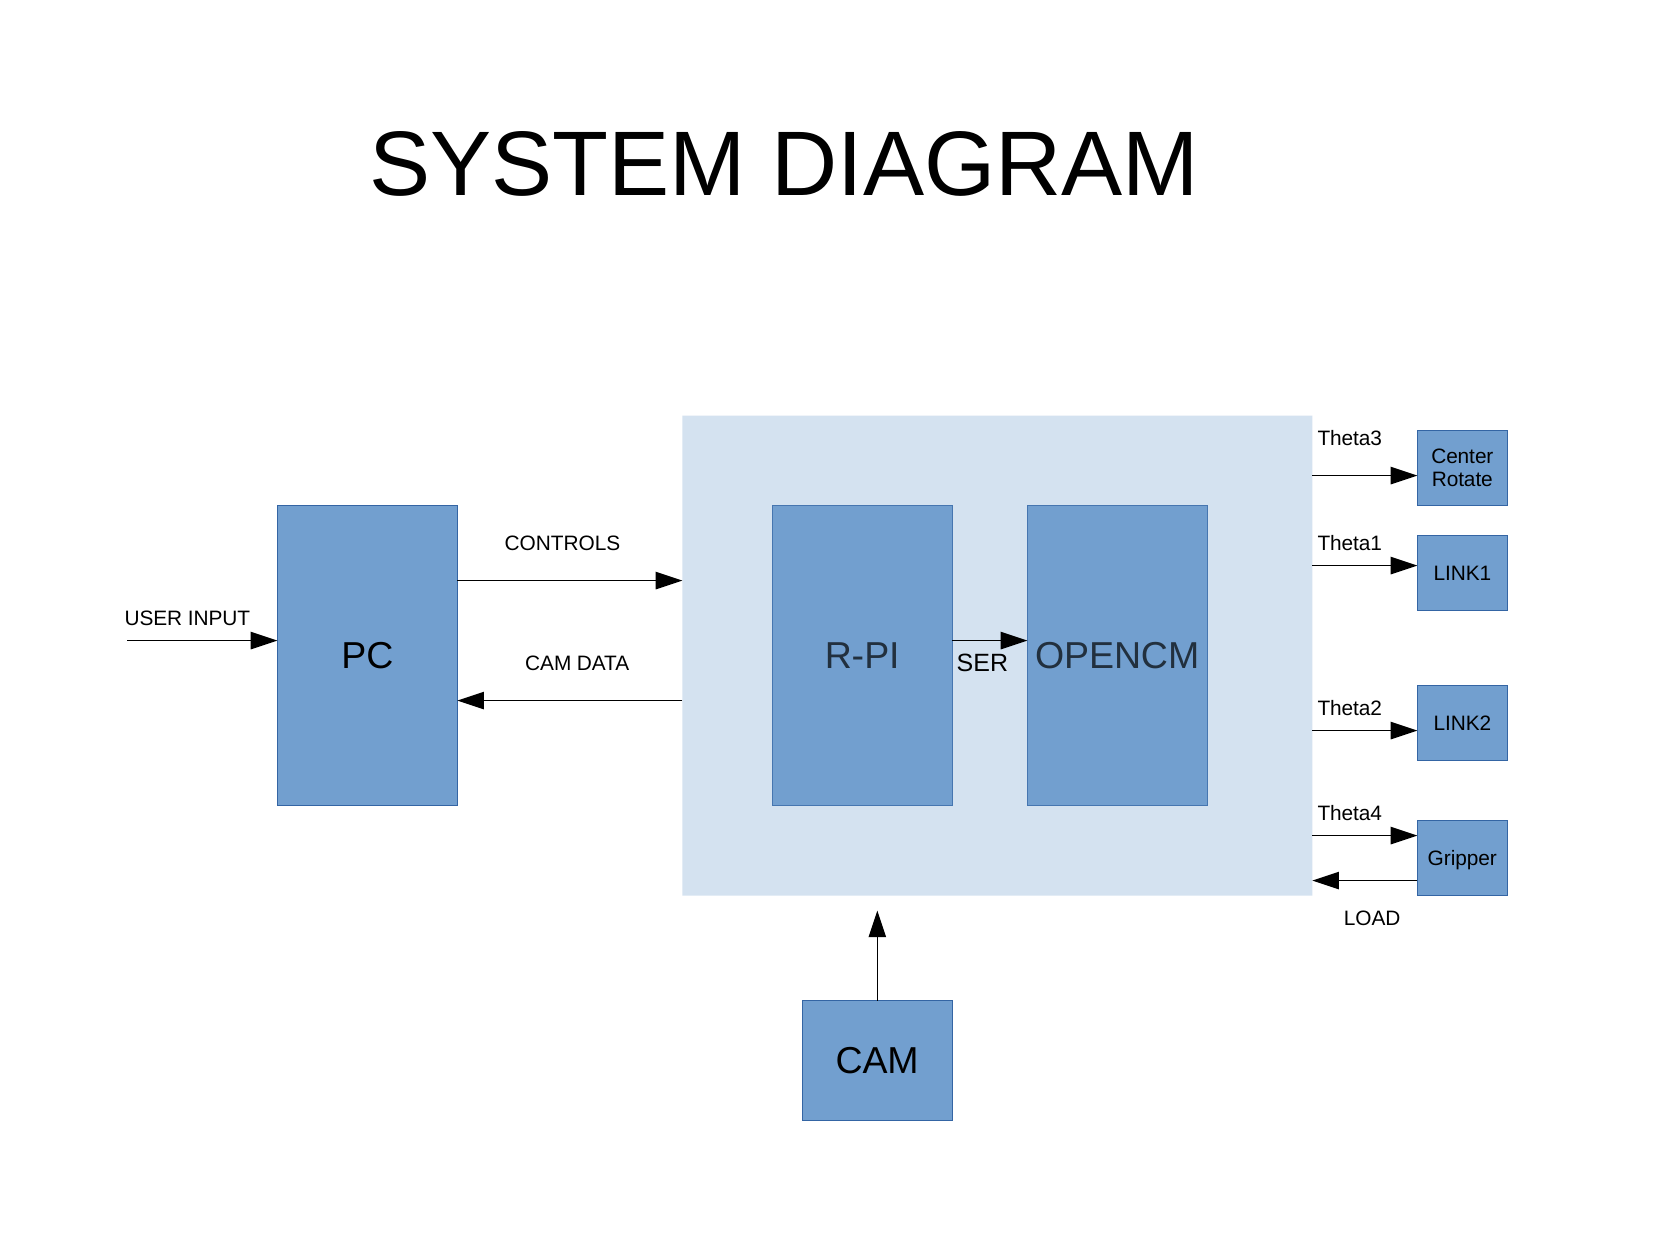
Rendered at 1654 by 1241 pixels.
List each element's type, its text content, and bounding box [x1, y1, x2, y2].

text_box SER [952, 640, 1013, 686]
text_box Theta3 [1312, 415, 1388, 461]
text_box USER INPUT [142, 595, 233, 641]
text_box LINK1 [1417, 535, 1508, 611]
text_box Gripper [1417, 820, 1508, 896]
text_box CAM [802, 1000, 953, 1121]
text_box Center Rotate [1417, 430, 1508, 506]
text_box LINK2 [1417, 685, 1508, 761]
text_box Theta1 [1312, 520, 1388, 566]
text_box CAM DATA [532, 640, 623, 686]
title SYSTEM DIAGRAM [75, 60, 1564, 268]
text_box Theta2 [1312, 685, 1388, 731]
text_box CONTROLS [517, 520, 608, 566]
text_box PC [277, 505, 458, 806]
text_box LOAD [1342, 895, 1403, 941]
text_box [682, 415, 1313, 896]
text_box Theta4 [1312, 790, 1388, 836]
